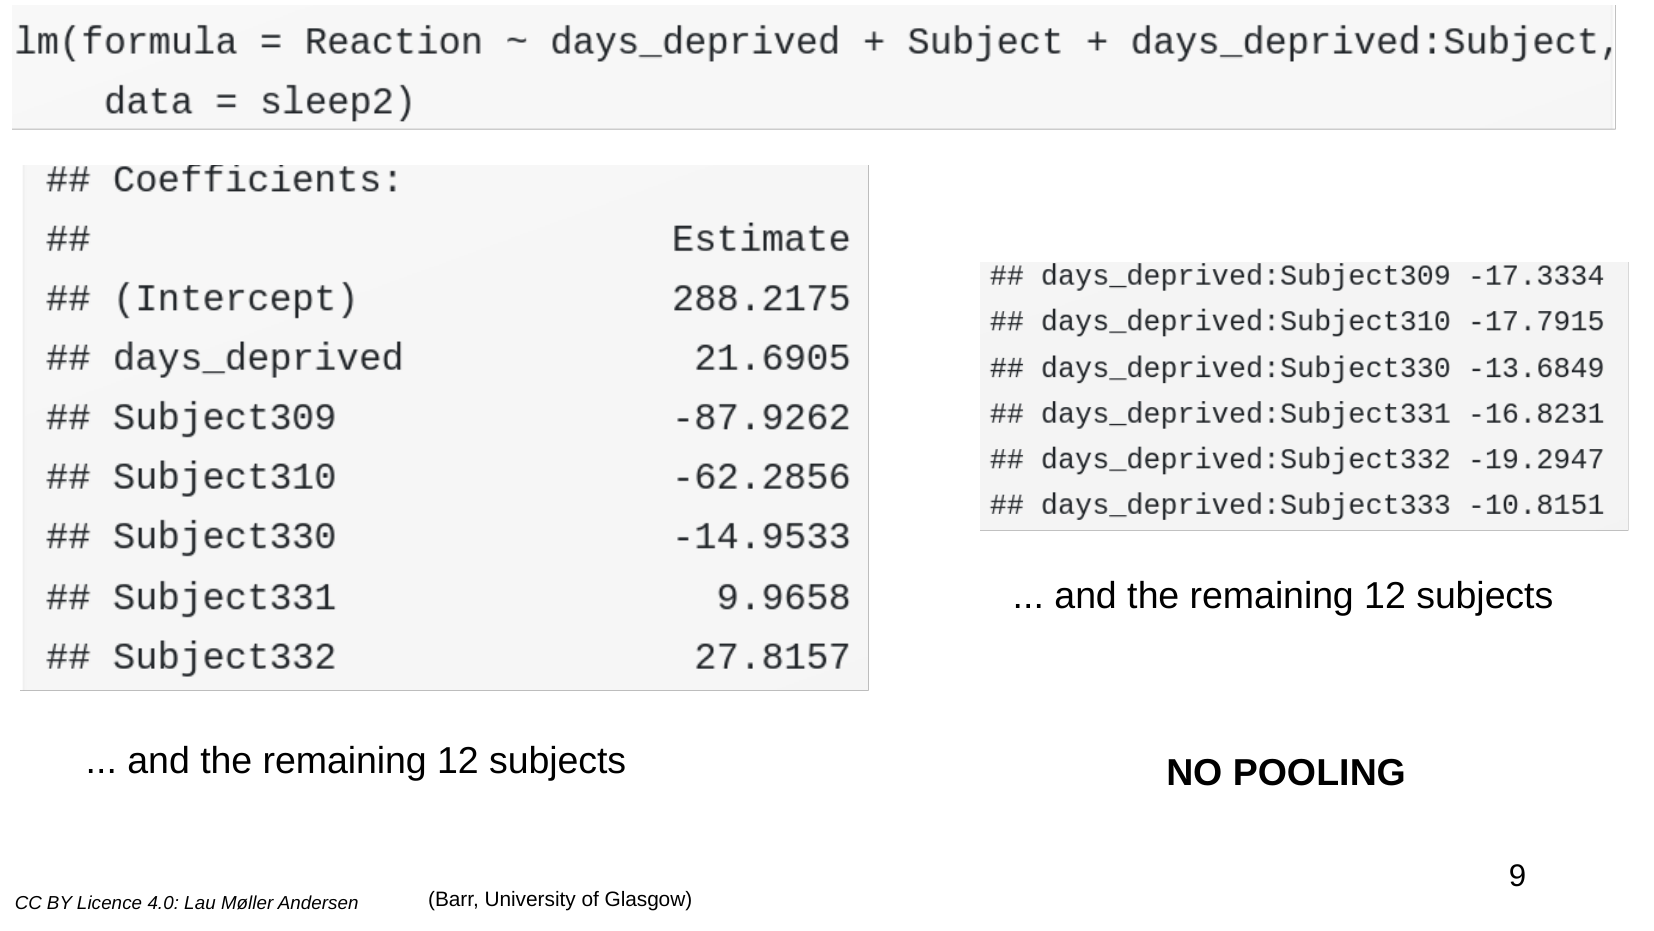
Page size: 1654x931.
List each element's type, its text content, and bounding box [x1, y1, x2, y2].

picture [12, 5, 1630, 131]
text_box NO POOLING [1151, 744, 1506, 801]
picture [20, 165, 875, 694]
text_box <nummer> [1494, 850, 1654, 921]
text_box CC BY Licence 4.0: Lau Møller Andersen [0, 885, 388, 921]
text_box ... and the remaining 12 subjects [998, 566, 1589, 624]
picture [980, 262, 1633, 532]
text_box ... and the remaining 12 subjects [70, 732, 815, 790]
text_box (Barr, University of Glasgow) [413, 880, 745, 919]
